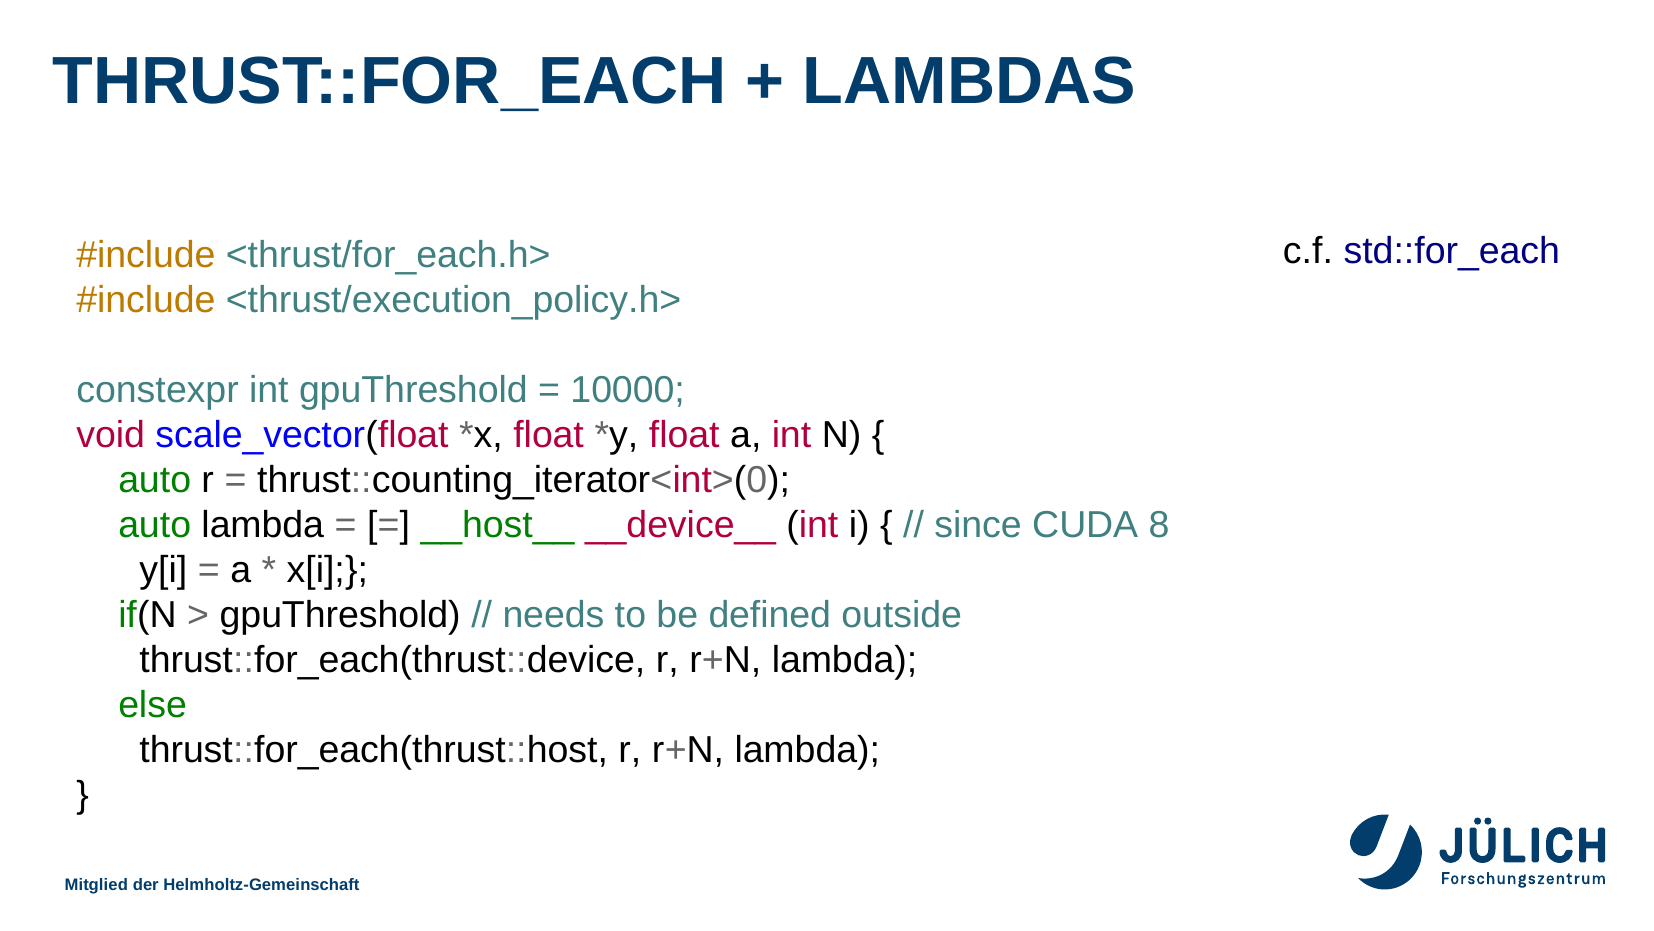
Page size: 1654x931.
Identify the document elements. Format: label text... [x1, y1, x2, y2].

text_box #include <thrust/for_each.h> #include <thrust/execution_policy.h> constexpr int gpuThreshold = 10000; void scale_vector(float *x, float *y, float a, int N) { auto r = thrust::counting_iterator<int>(0); auto lambda = [=] __host__ __device__ (int i) { // since CUDA 8 y[i] = a * x[i];}; if(N > gpuThreshold) // needs to be defined outside thrust::for_each(thrust::device, r, r+N, lambda); else thrust::for_each(thrust::host, r, r+N, lambda); } [61, 222, 1280, 931]
text_box c.f. std::for_each [1268, 222, 1576, 283]
title thrust::for_each + lambdas [52, 43, 1606, 194]
